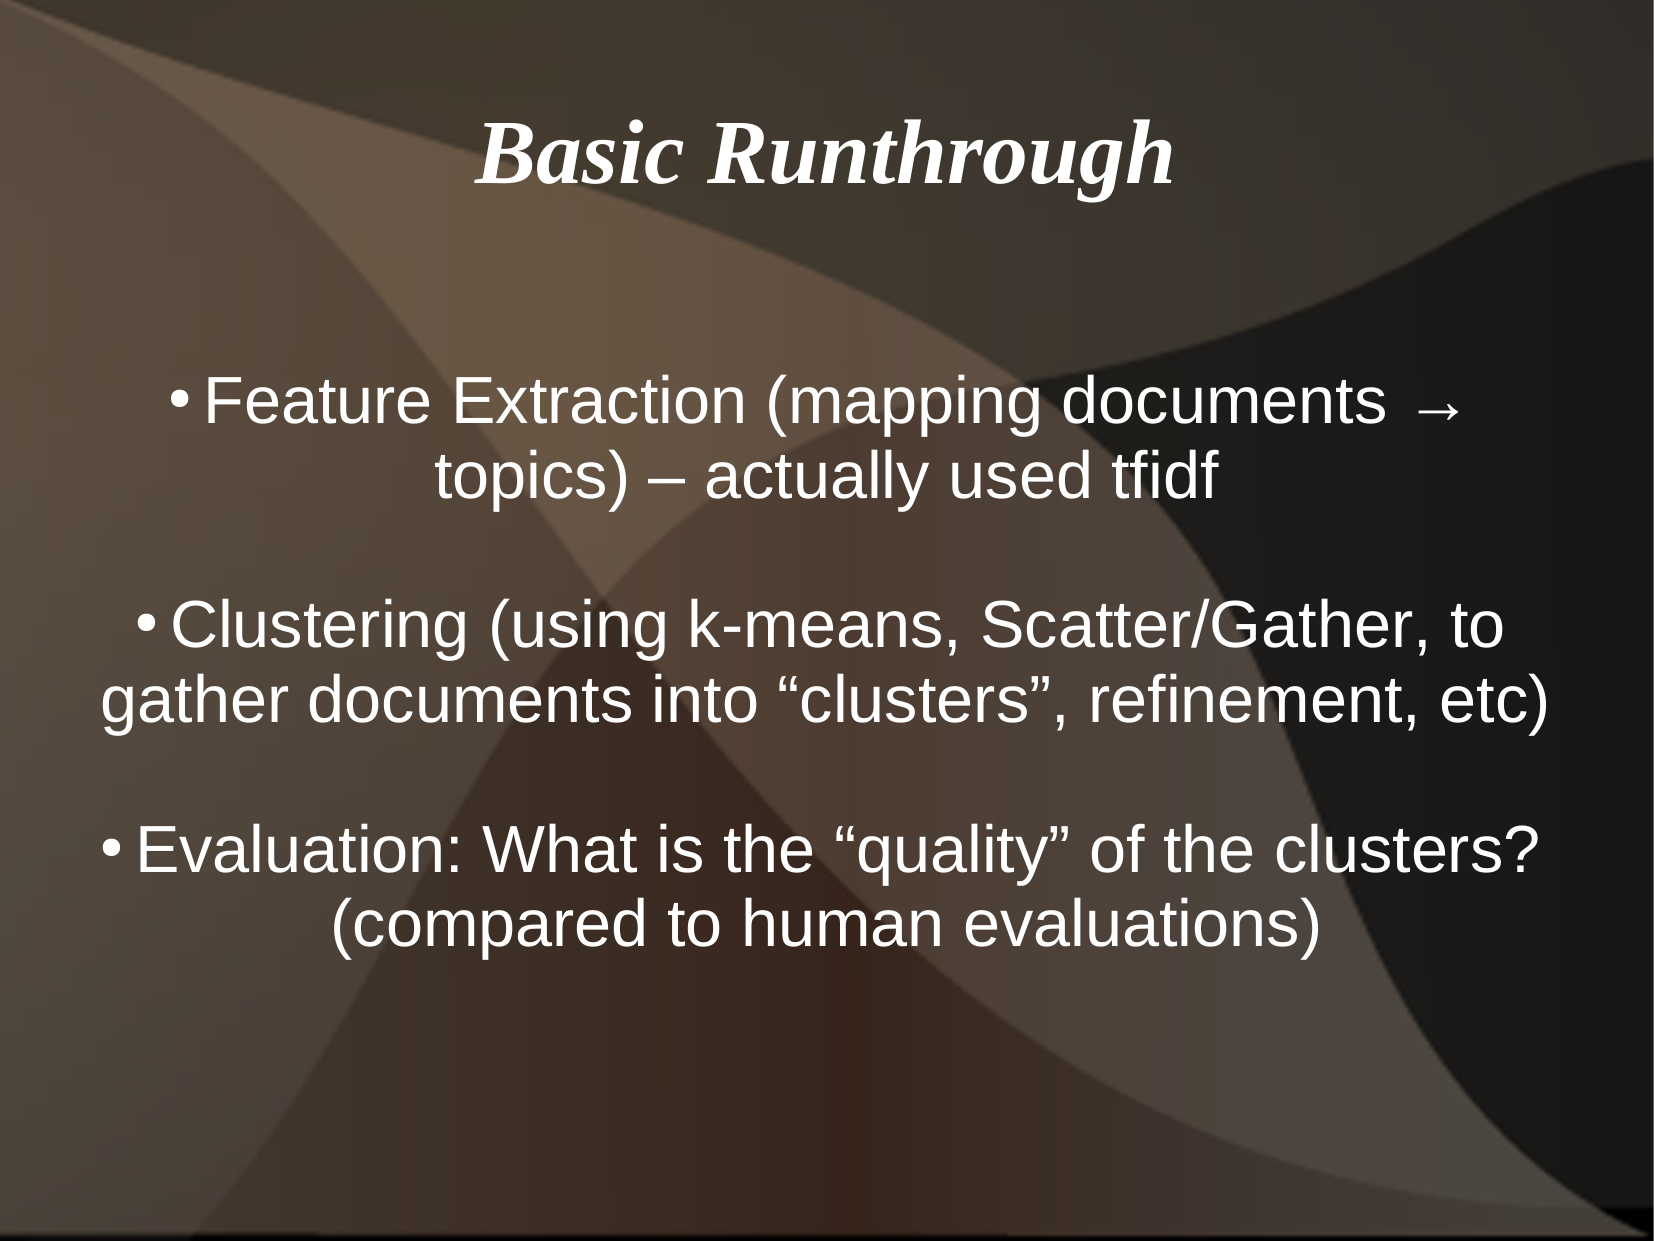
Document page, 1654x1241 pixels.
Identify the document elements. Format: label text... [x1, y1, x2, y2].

picture [0, 0, 1654, 1241]
title Basic Runthrough [82, 56, 1571, 250]
subtitle Feature Extraction (mapping documents → topics) – actually used tfidf Clustering (using k-means, Scatter/Gather, to gather documents into “clusters”, refinement, etc) Evaluation: What is the “quality” of the clusters? (compared to human evaluations) [82, 297, 1571, 1102]
